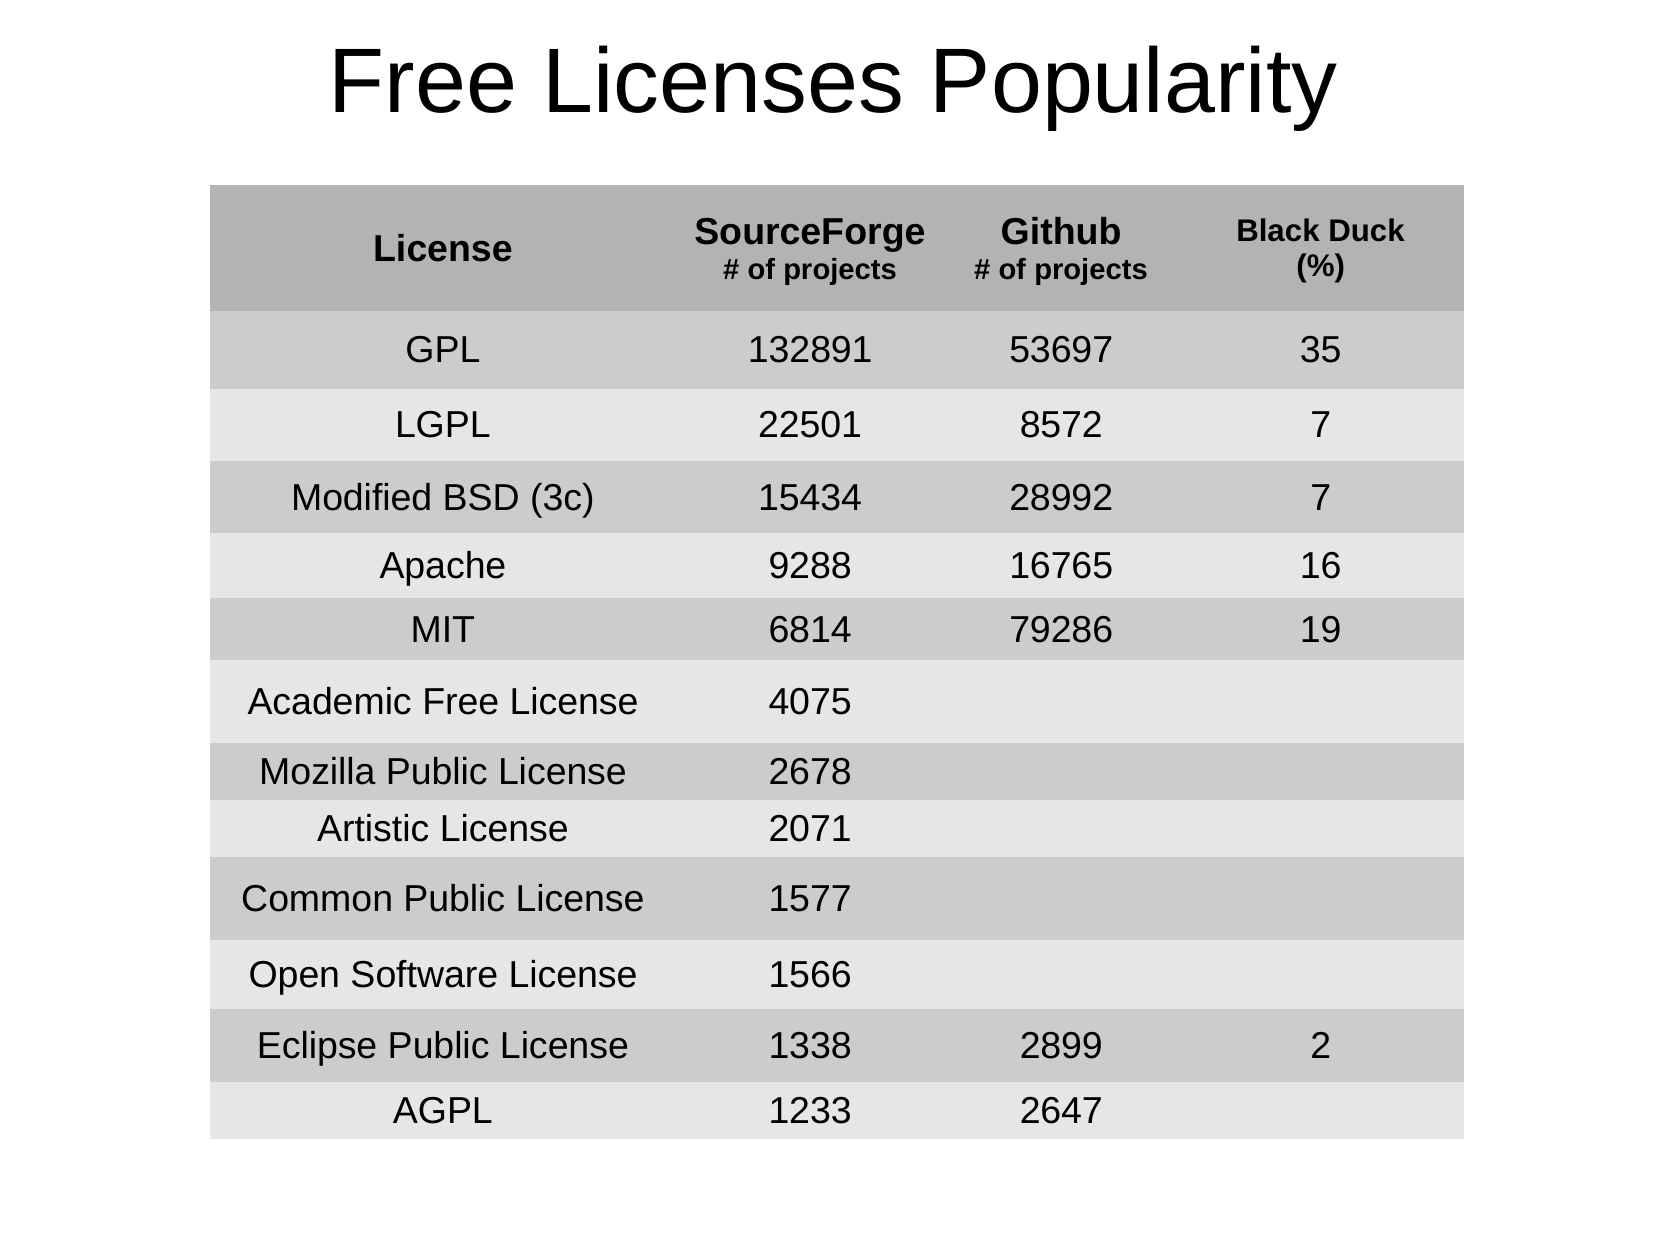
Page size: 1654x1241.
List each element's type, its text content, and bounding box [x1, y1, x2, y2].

table_cell [1178, 660, 1464, 743]
table_cell MIT [210, 598, 675, 660]
table_cell Academic Free License [210, 660, 675, 743]
table_cell 53697 [945, 311, 1178, 389]
table_cell 35 [1178, 311, 1464, 389]
table_cell Modified BSD (3c) [210, 461, 675, 533]
table_cell Mozilla Public License [210, 743, 675, 800]
table_cell 4075 [675, 660, 945, 743]
table_cell 1233 [675, 1082, 945, 1139]
table_cell 2 [1178, 1009, 1464, 1082]
table_cell Artistic License [210, 800, 675, 857]
table_cell 2899 [945, 1009, 1178, 1082]
table_cell 2678 [675, 743, 945, 800]
table_cell 16 [1178, 533, 1464, 598]
table_cell 132891 [675, 311, 945, 389]
table_cell LGPL [210, 389, 675, 461]
table_cell [1178, 857, 1464, 940]
table_cell 7 [1178, 461, 1464, 533]
table_cell [945, 940, 1178, 1009]
title Free Licenses Popularity [90, 28, 1579, 132]
table_cell Apache [210, 533, 675, 598]
table_cell [1178, 1082, 1464, 1139]
table_cell 7 [1178, 389, 1464, 461]
table_cell 19 [1178, 598, 1464, 660]
table_cell 15434 [675, 461, 945, 533]
table_cell 16765 [945, 533, 1178, 598]
table_header Github # of projects [945, 185, 1178, 311]
table_cell Eclipse Public License [210, 1009, 675, 1082]
table_header SourceForge # of projects [675, 185, 945, 311]
table_header License [210, 185, 675, 311]
table_cell [1178, 940, 1464, 1009]
table_cell 79286 [945, 598, 1178, 660]
table_cell 1577 [675, 857, 945, 940]
table_cell 1338 [675, 1009, 945, 1082]
table_header Black Duck (%) [1178, 185, 1464, 311]
table_cell [1178, 800, 1464, 857]
table_cell Common Public License [210, 857, 675, 940]
table_cell 28992 [945, 461, 1178, 533]
table_cell AGPL [210, 1082, 675, 1139]
table_cell [945, 743, 1178, 800]
table_cell 22501 [675, 389, 945, 461]
table_cell 1566 [675, 940, 945, 1009]
table_cell 2071 [675, 800, 945, 857]
table_cell [945, 857, 1178, 940]
table_cell [1178, 743, 1464, 800]
table_cell Open Software License [210, 940, 675, 1009]
table_cell 8572 [945, 389, 1178, 461]
table_cell 9288 [675, 533, 945, 598]
table_cell [945, 800, 1178, 857]
table_cell 6814 [675, 598, 945, 660]
table_cell 2647 [945, 1082, 1178, 1139]
table_cell GPL [210, 311, 675, 389]
table_cell [945, 660, 1178, 743]
